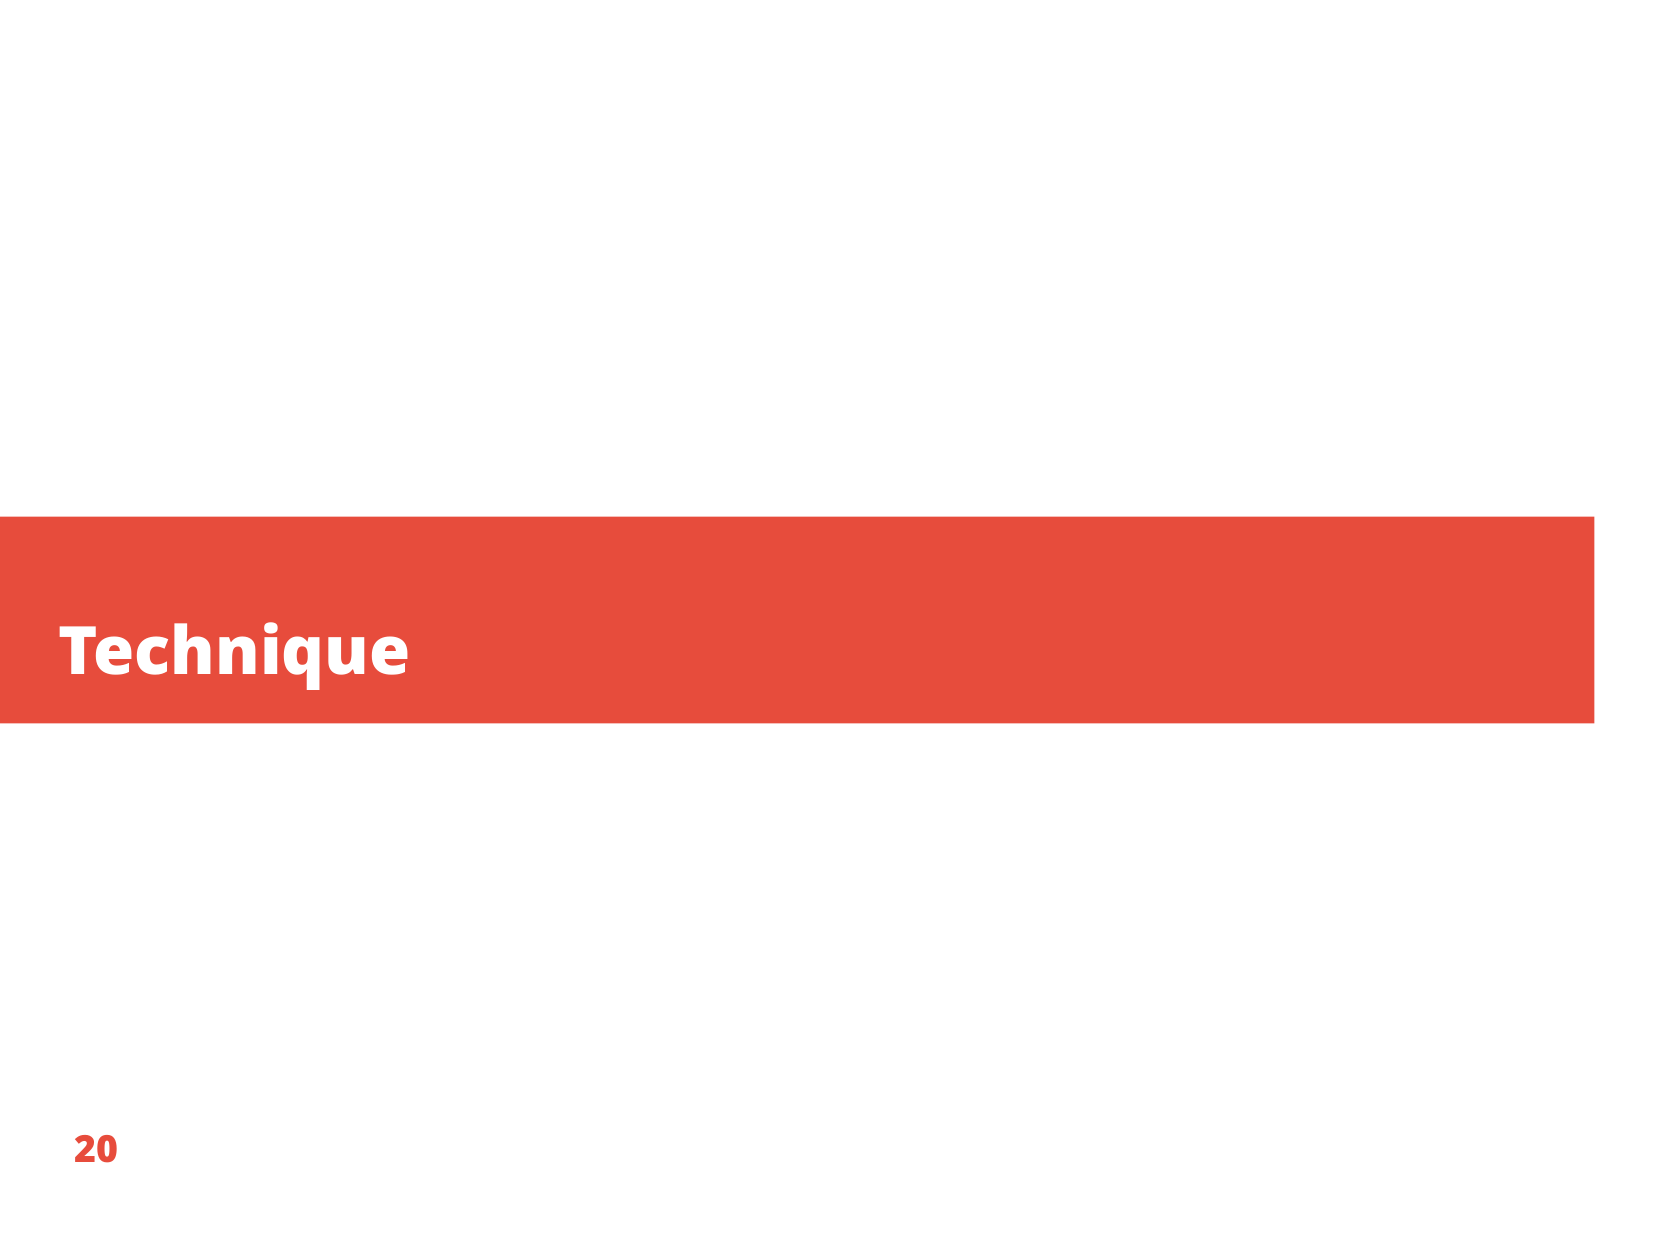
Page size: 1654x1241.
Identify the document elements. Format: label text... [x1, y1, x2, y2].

title Technique [59, 546, 1595, 694]
